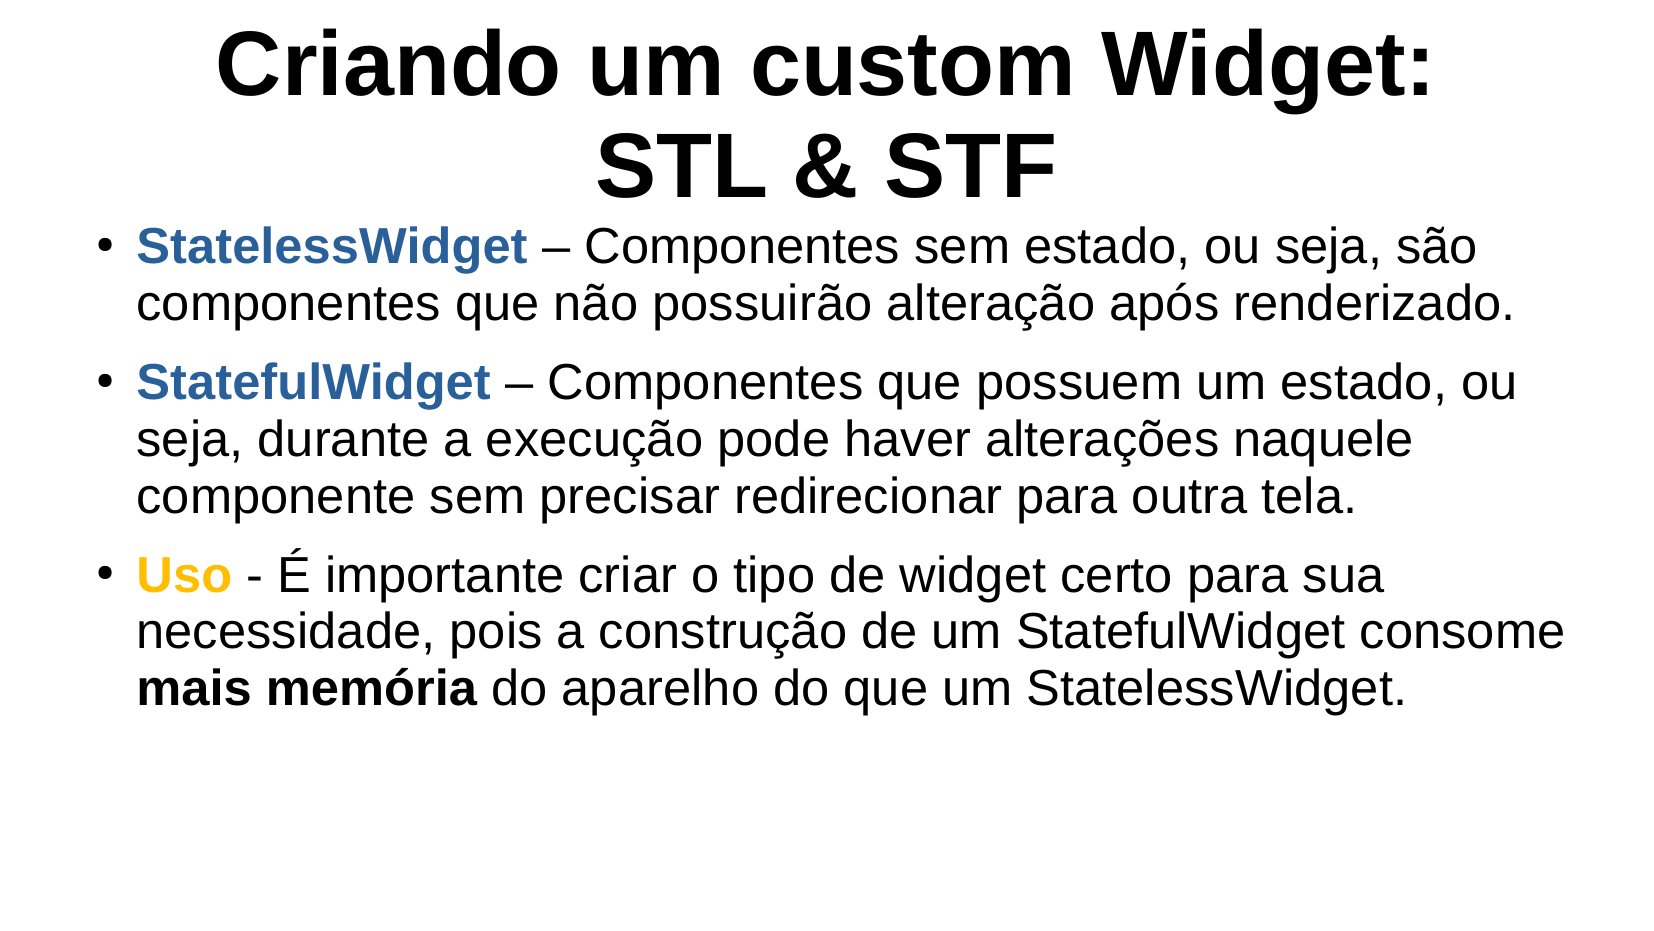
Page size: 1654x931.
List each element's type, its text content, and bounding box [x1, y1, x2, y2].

list StatelessWidget – Componentes sem estado, ou seja, são componentes que não possuirão alteração após renderizado. StatefulWidget – Componentes que possuem um estado, ou seja, durante a execução pode haver alterações naquele componente sem precisar redirecionar para outra tela. Uso - É importante criar o tipo de widget certo para sua necessidade, pois a construção de um StatefulWidget consome mais memória do aparelho do que um StatelessWidget. [82, 217, 1571, 758]
title Criando um custom Widget: STL & STF [82, 12, 1571, 217]
